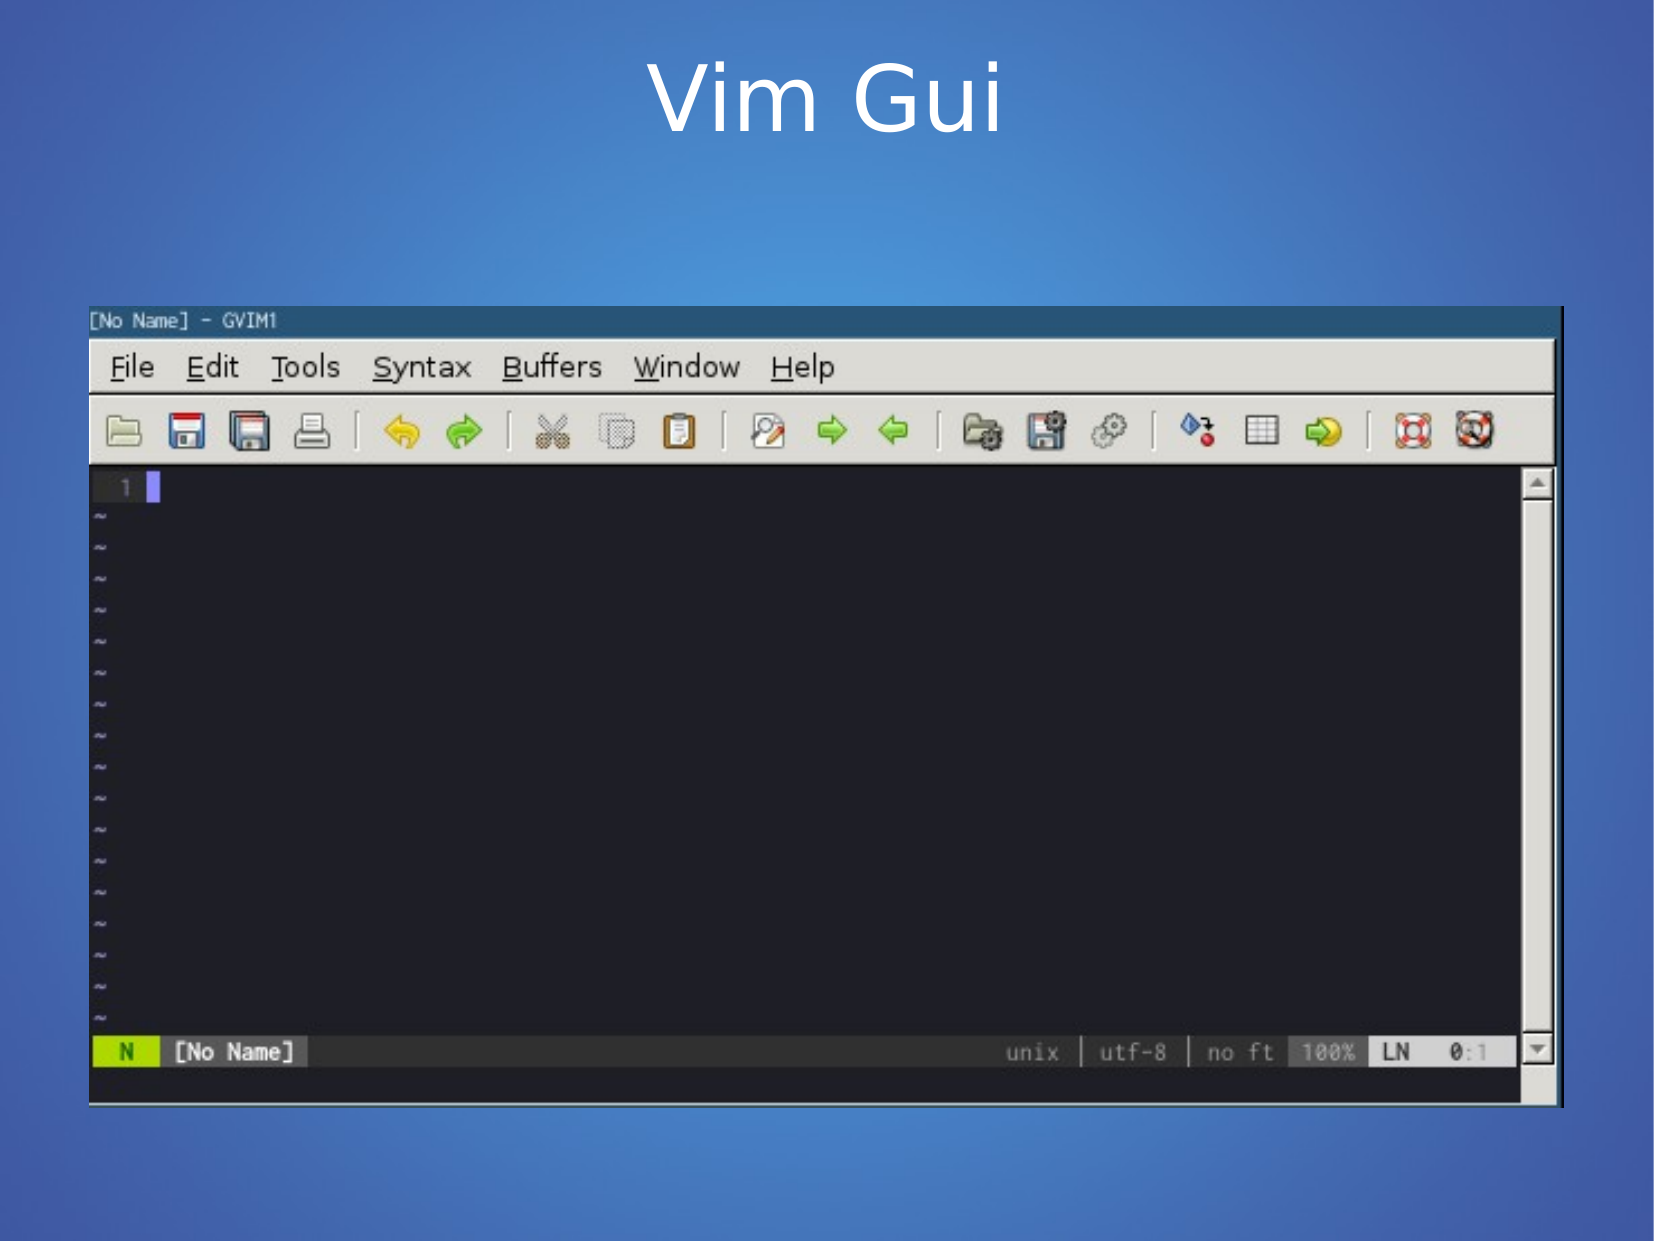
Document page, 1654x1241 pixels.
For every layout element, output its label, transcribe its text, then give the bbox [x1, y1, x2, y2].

picture [0, 0, 1654, 1241]
title Vim Gui [82, 23, 1571, 175]
